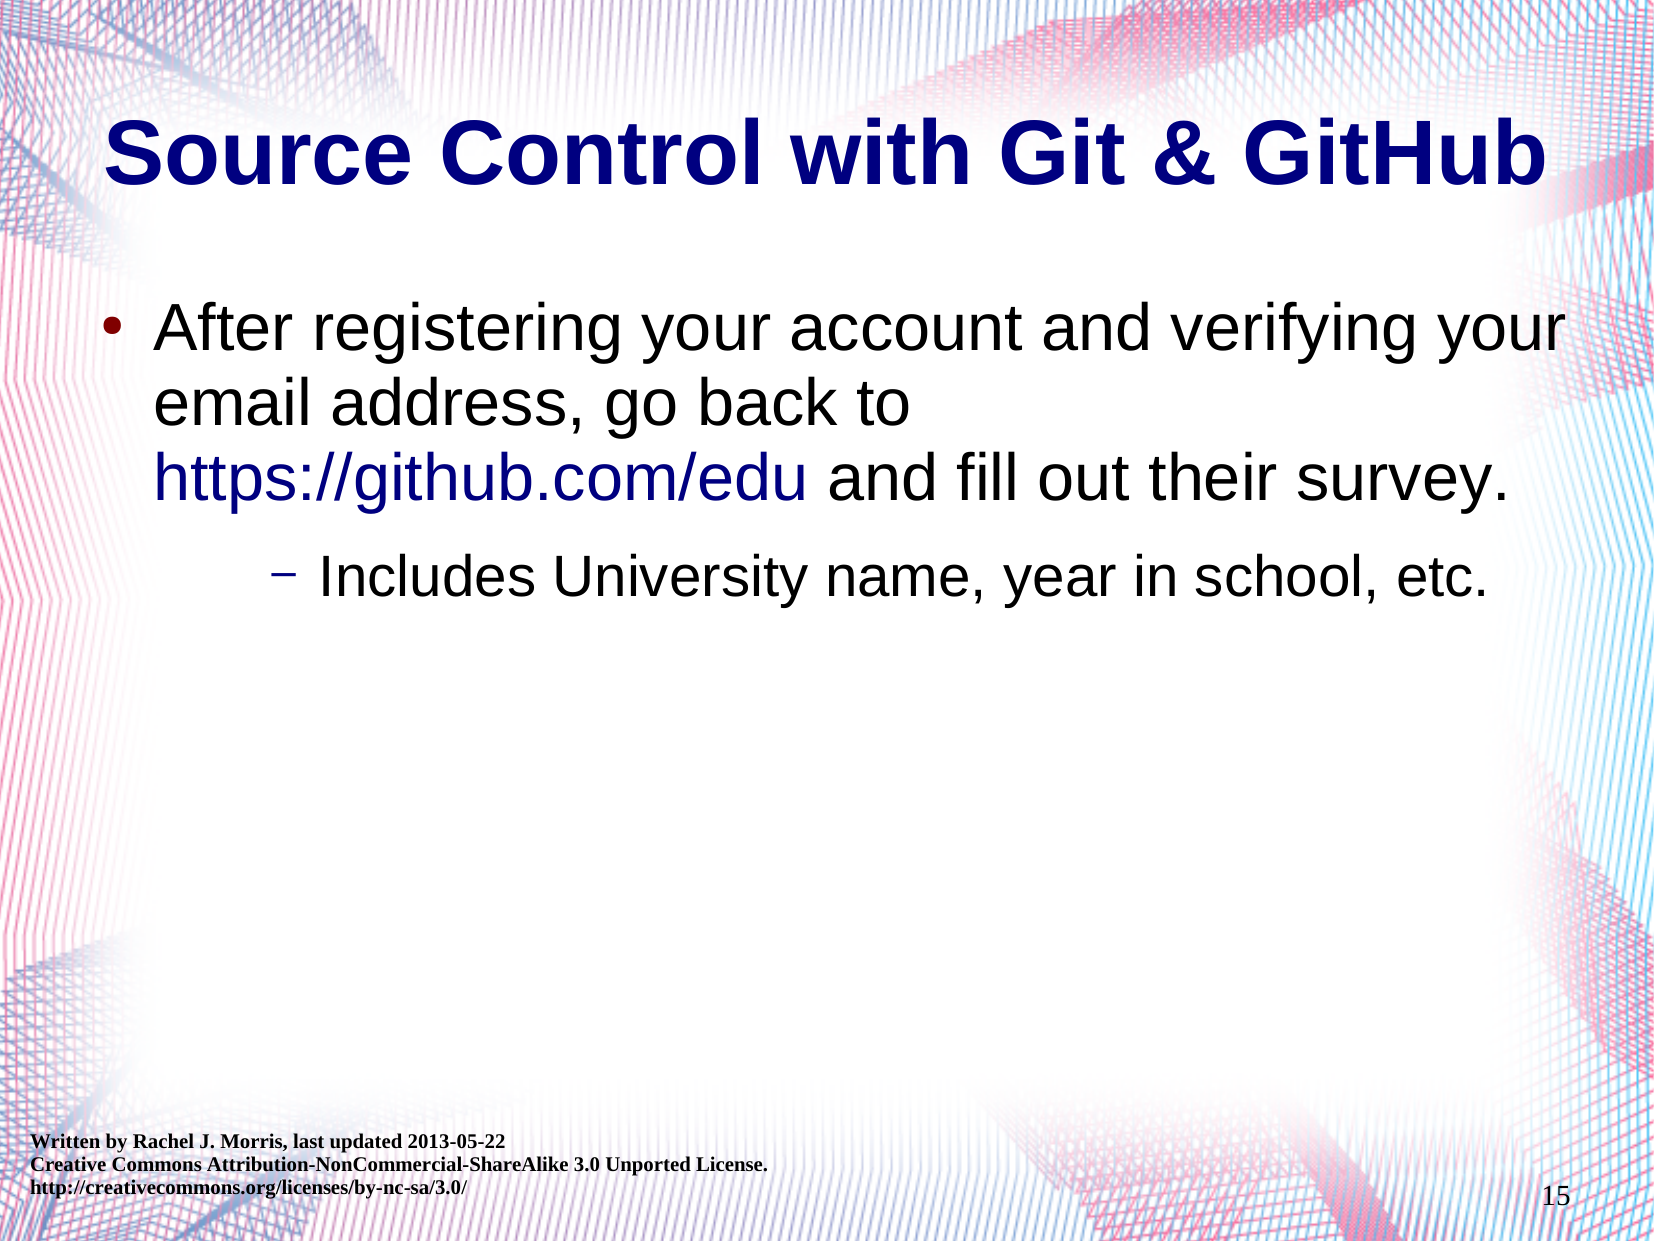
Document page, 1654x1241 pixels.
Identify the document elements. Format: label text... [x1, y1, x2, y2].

list After registering your account and verifying your email address, go back to https://github.com/edu and fill out their survey. Includes University name, year in school, etc. [82, 290, 1571, 1010]
title Source Control with Git & GitHub [82, 49, 1571, 257]
picture [0, 0, 1654, 1241]
